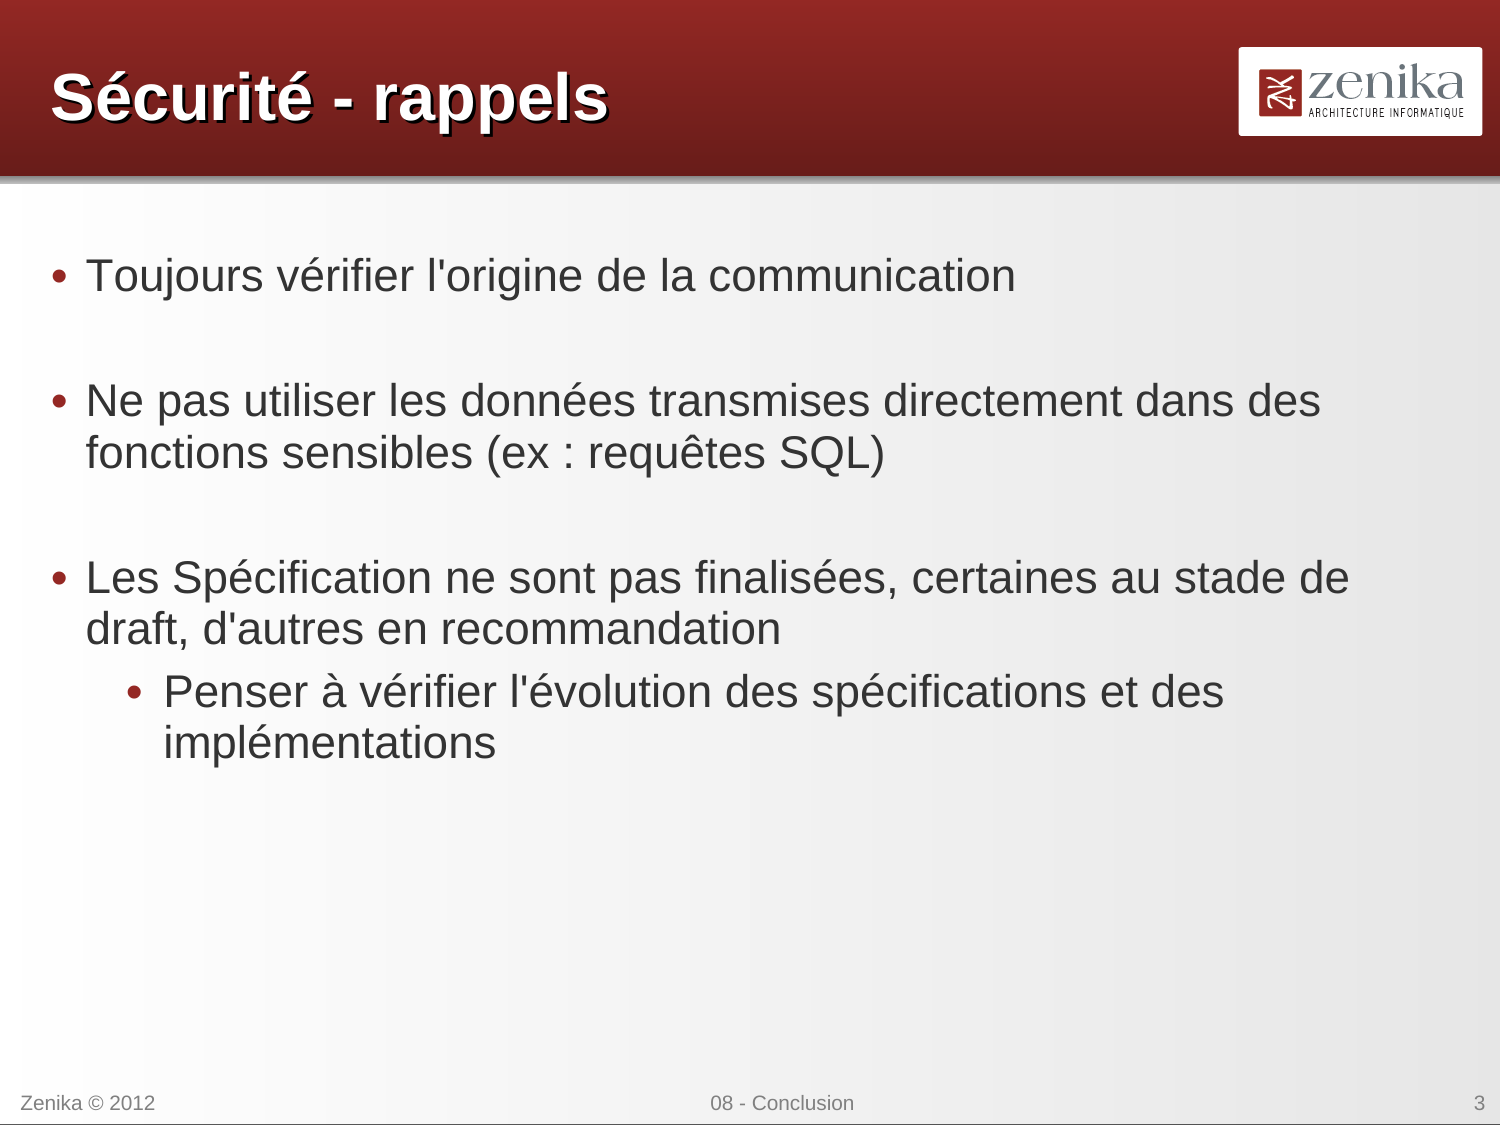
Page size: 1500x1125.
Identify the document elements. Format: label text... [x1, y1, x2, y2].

list Toujours vérifier l'origine de la communication Ne pas utiliser les données transmises directement dans des fonctions sensibles (ex : requêtes SQL) Les Spécification ne sont pas finalisées, certaines au stade de draft, d'autres en recommandation Penser à vérifier l'évolution des spécifications et des implémentations [50, 249, 1435, 1079]
picture [1257, 58, 1464, 125]
title Sécurité - rappels [50, 15, 1206, 180]
